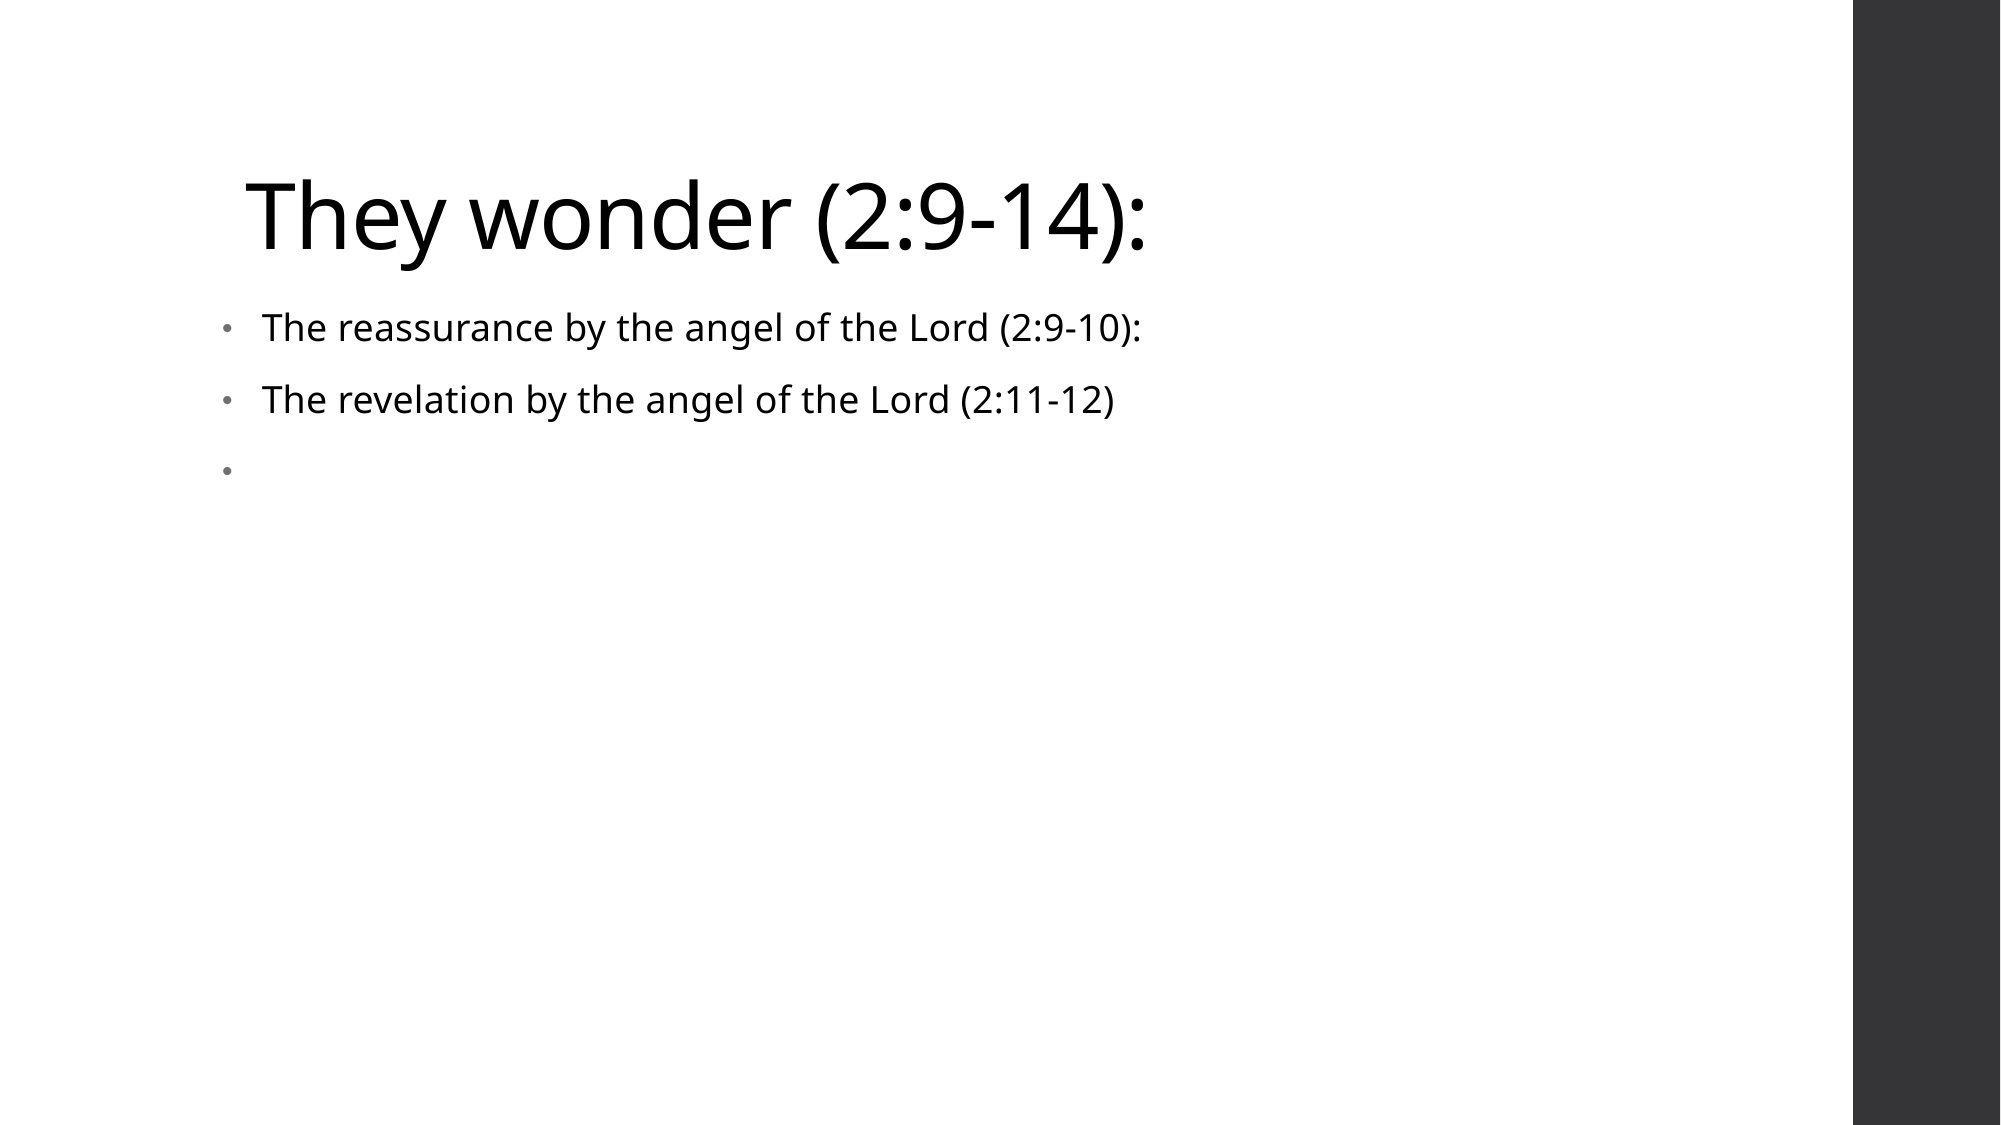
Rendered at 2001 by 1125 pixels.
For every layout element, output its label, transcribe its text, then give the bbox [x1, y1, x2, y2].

title They wonder (2:9-14): [206, 60, 1797, 278]
list The reassurance by the angel of the Lord (2:9-10): The revelation by the angel of the Lord (2:11-12) [206, 299, 1617, 1014]
